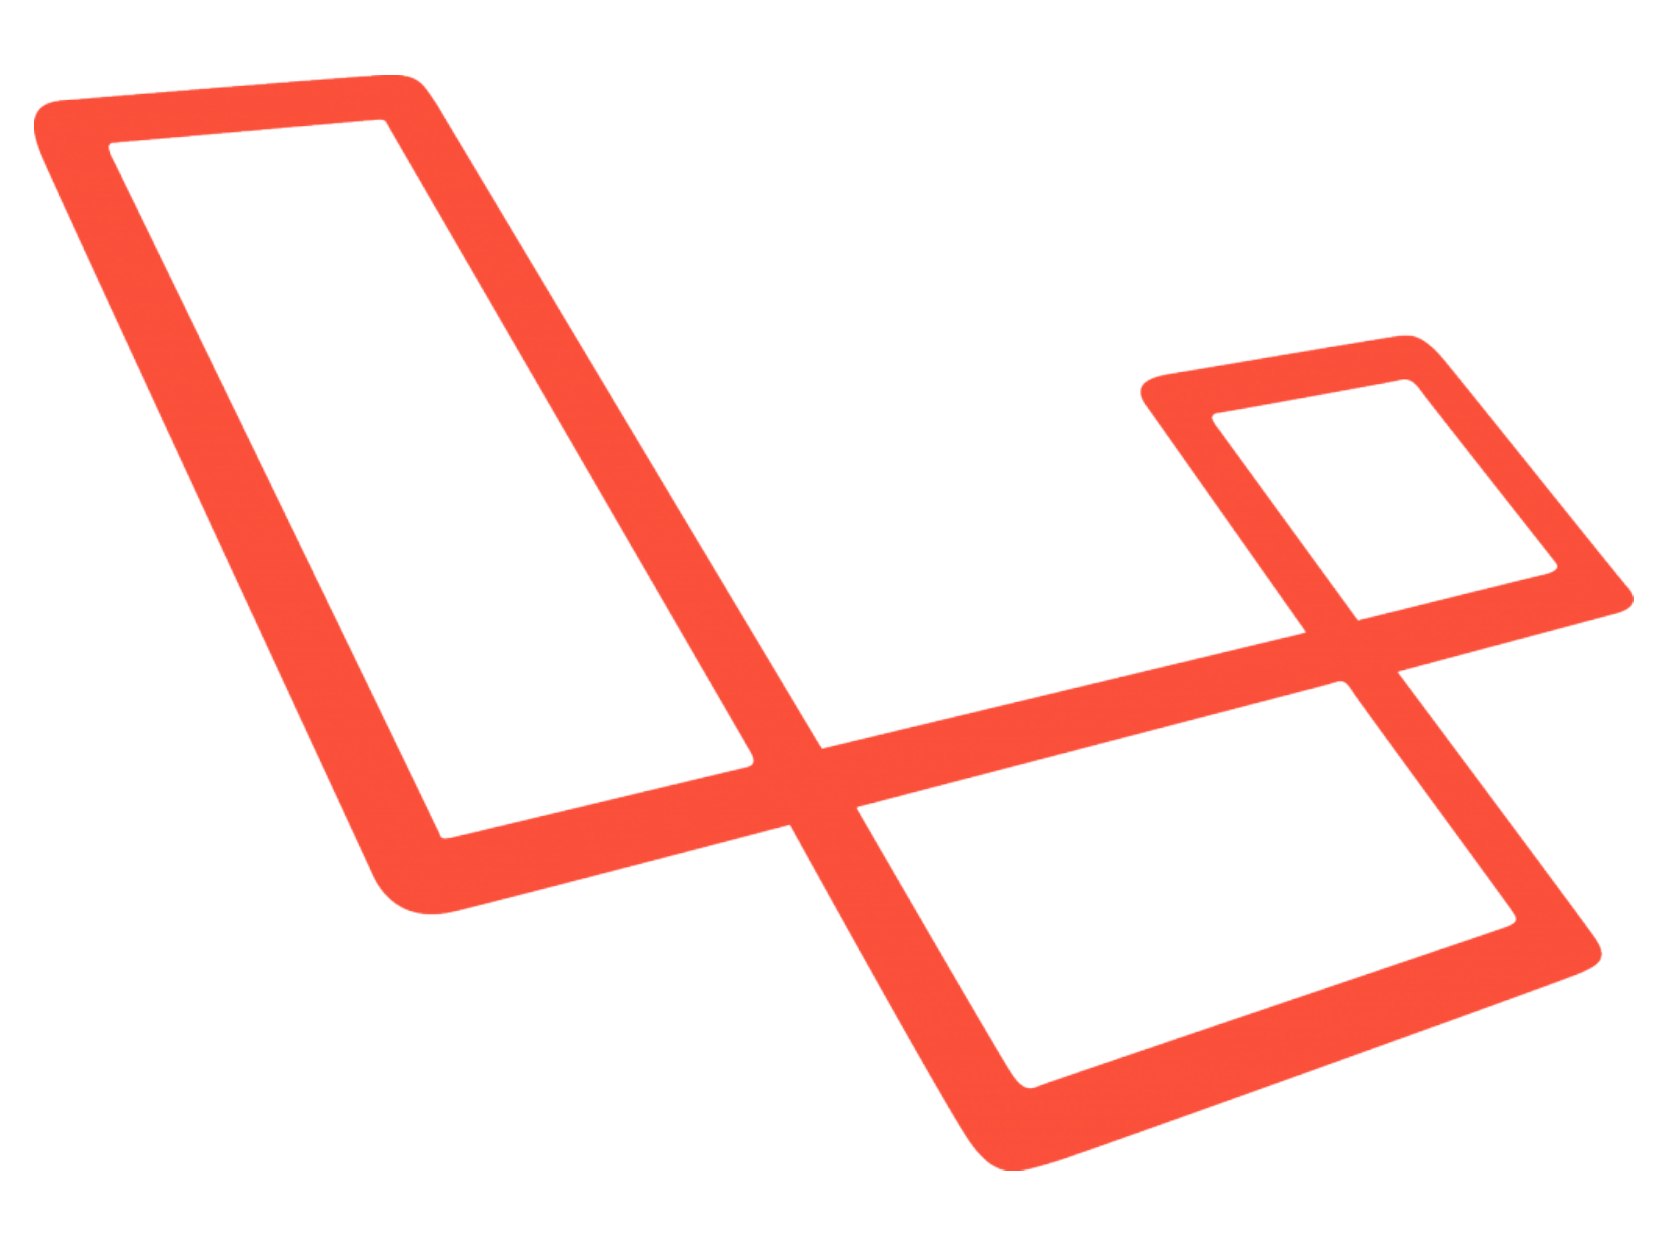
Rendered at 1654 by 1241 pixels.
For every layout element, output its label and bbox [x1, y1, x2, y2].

picture [34, 75, 1634, 1171]
